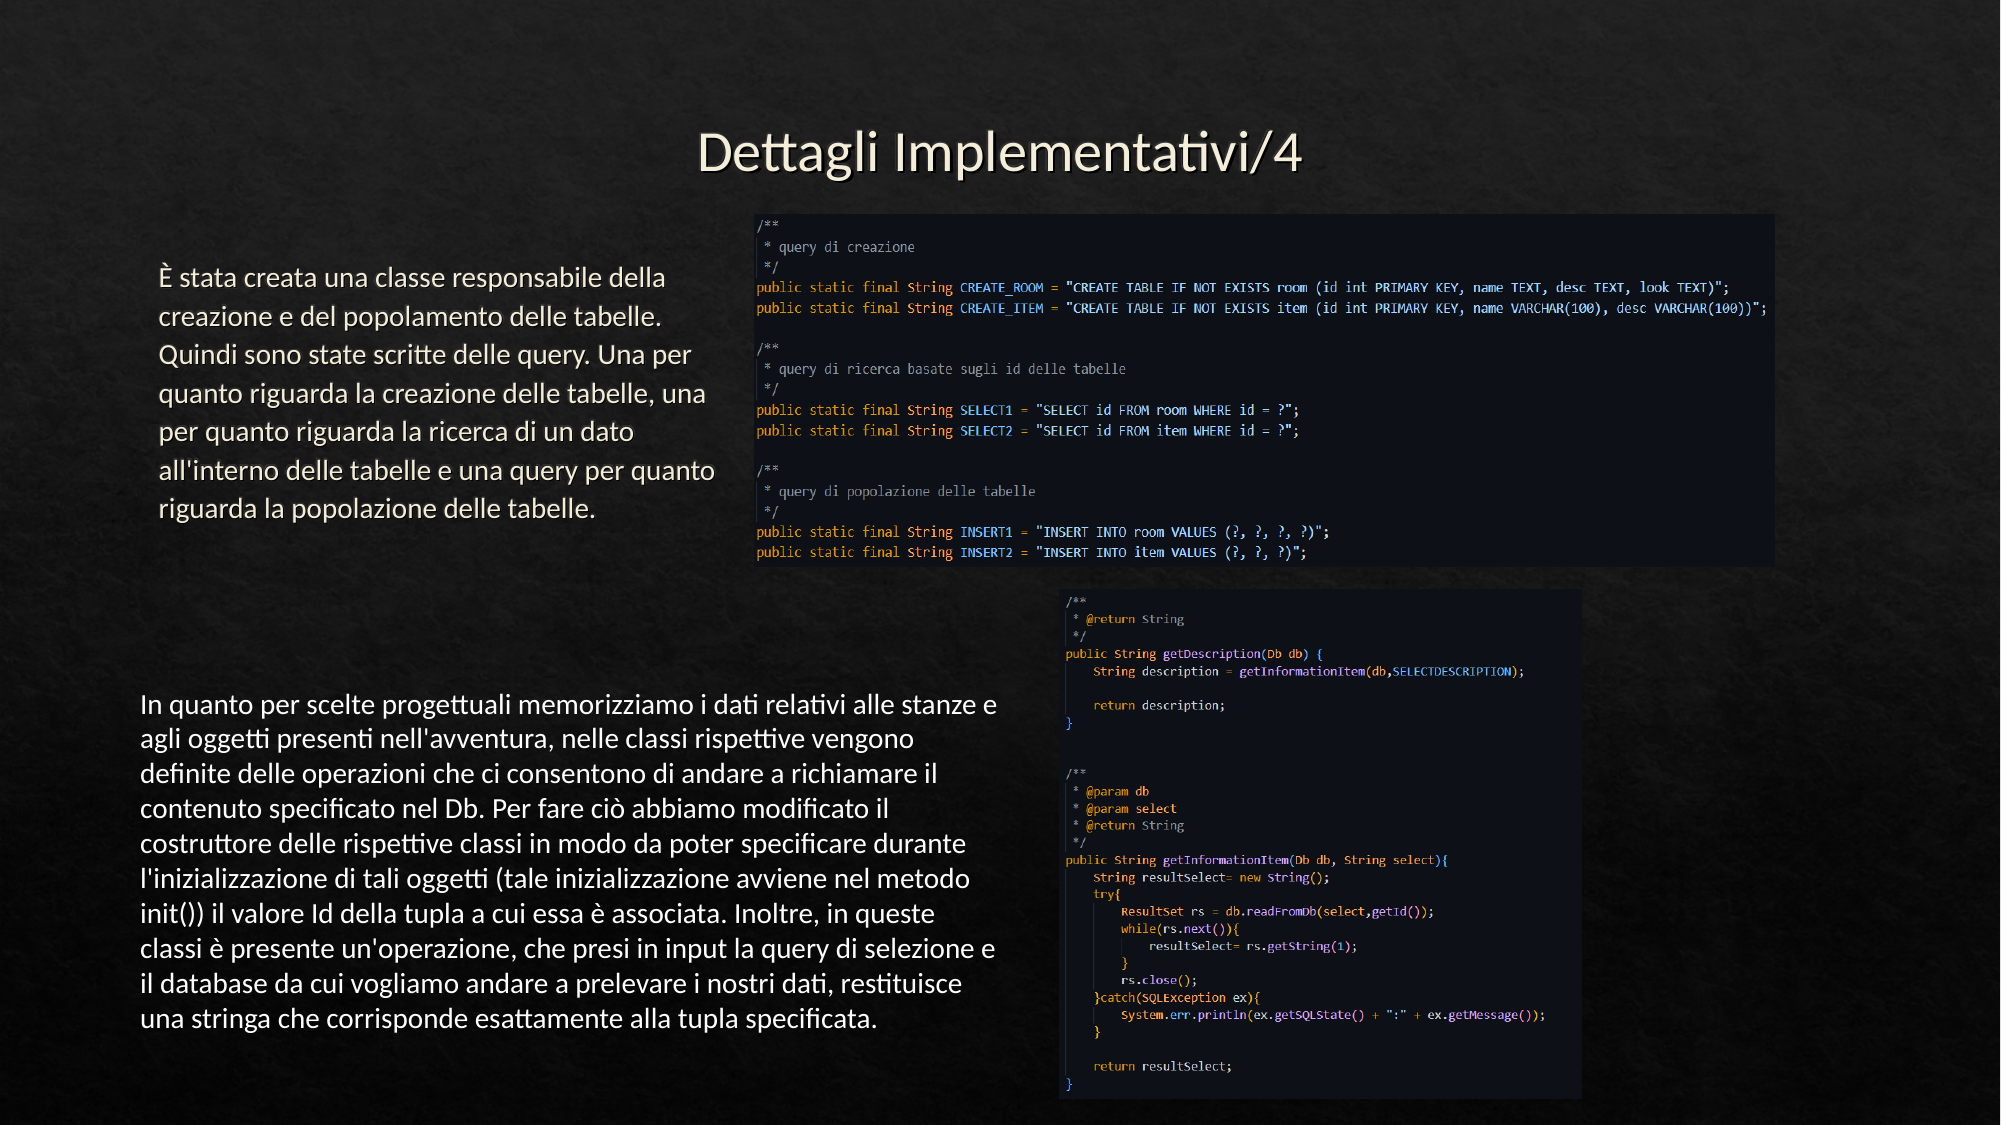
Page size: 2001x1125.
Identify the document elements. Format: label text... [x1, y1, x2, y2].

text_box In quanto per scelte progettuali memorizziamo i dati relativi alle stanze e agli oggetti presenti nell'avventura, nelle classi rispettive vengono definite delle operazioni che ci consentono di andare a richiamare il contenuto specificato nel Db. Per fare ciò abbiamo modificato il costruttore delle rispettive classi in modo da poter specificare durante l'inizializzazione di tali oggetti (tale inizializzazione avviene nel metodo init()) il valore Id della tupla a cui essa è associata. Inoltre, in queste classi è presente un'operazione, che presi in input la query di selezione e il database da cui vogliamo andare a prelevare i nostri dati, restituisce una stringa che corrisponde esattamente alla tupla specificata. [125, 677, 1015, 1046]
list È stata creata una classe responsabile della creazione e del popolamento delle tabelle. Quindi sono state scritte delle query. Una per quanto riguarda la creazione delle tabelle, una per quanto riguarda la ricerca di un dato all'interno delle tabelle e una query per quanto riguarda la popolazione delle tabelle. [143, 247, 752, 550]
picture [1059, 589, 1582, 1099]
picture [754, 214, 1775, 567]
title Dettagli Implementativi/4 [125, 74, 1875, 192]
